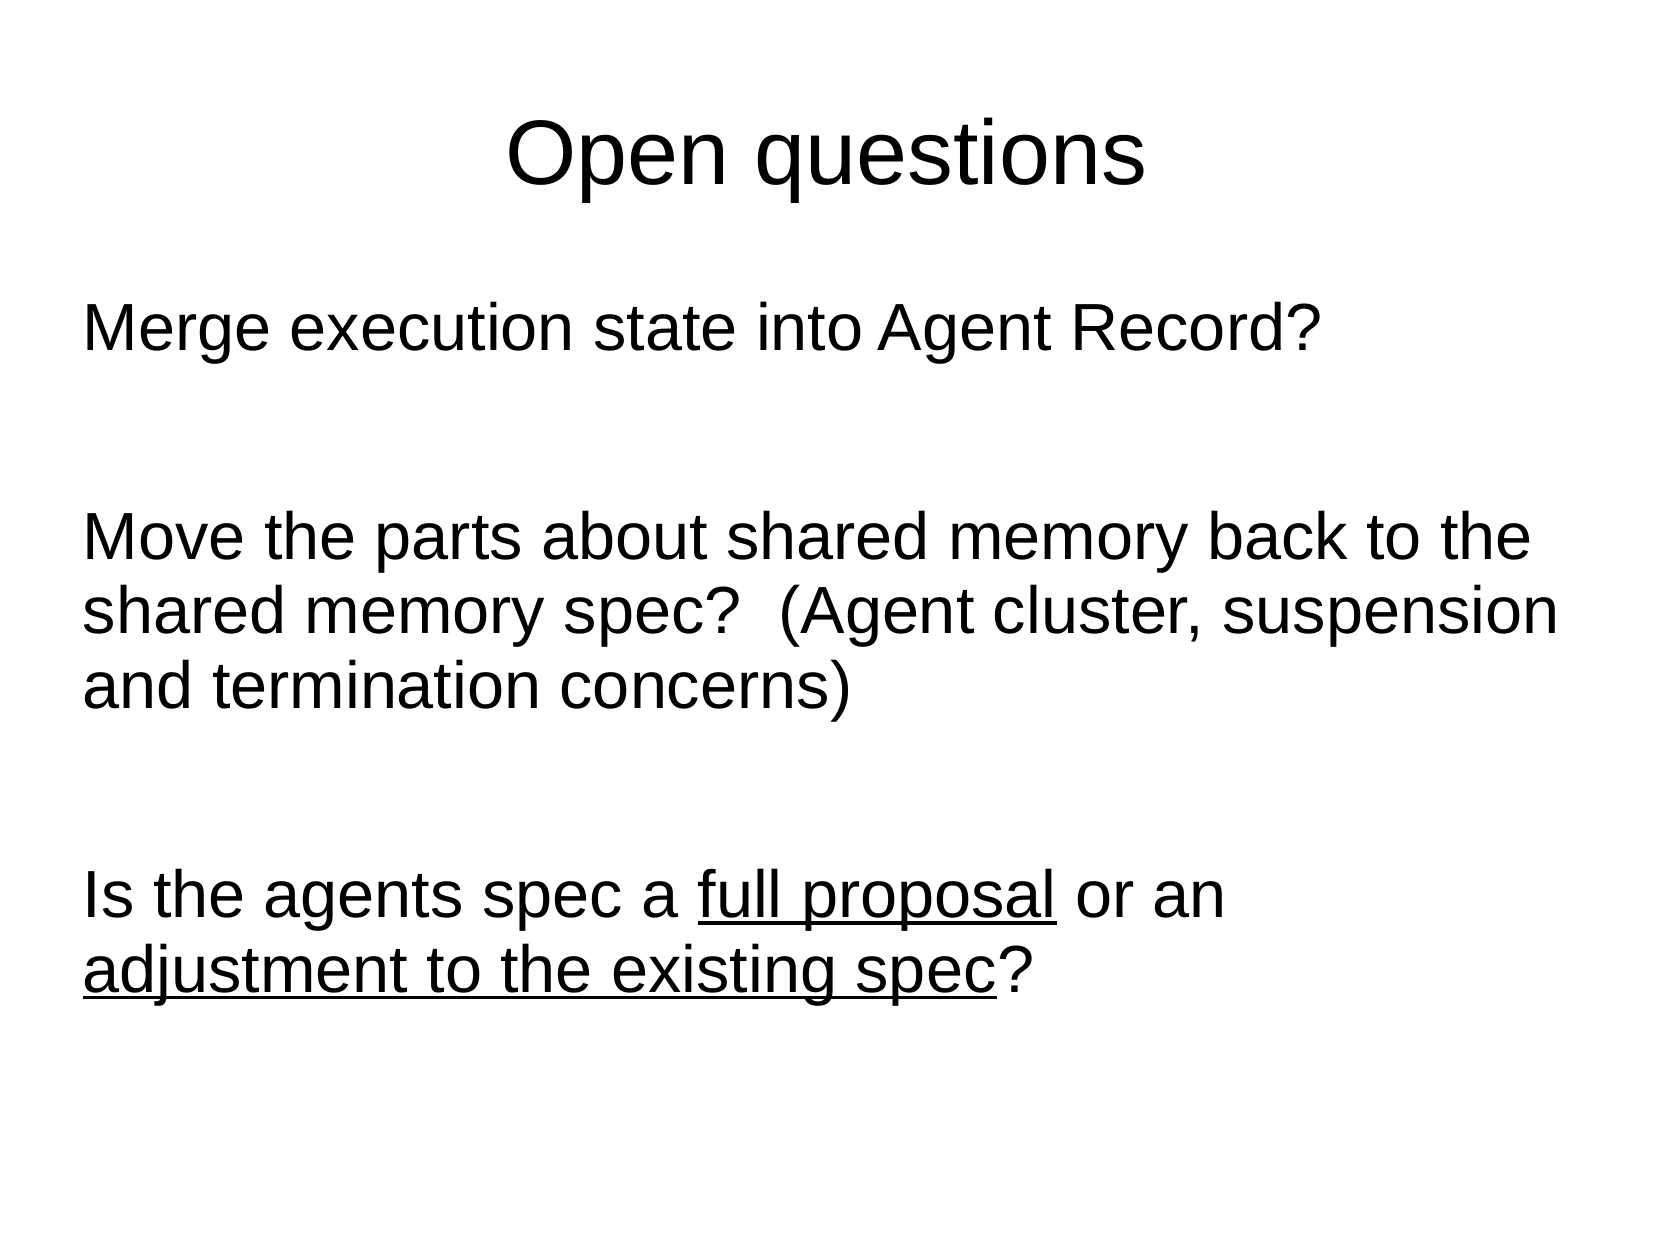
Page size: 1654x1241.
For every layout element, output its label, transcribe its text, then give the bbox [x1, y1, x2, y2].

list Merge execution state into Agent Record? Move the parts about shared memory back to the shared memory spec? (Agent cluster, suspension and termination concerns) Is the agents spec a full proposal or an adjustment to the existing spec? [82, 290, 1571, 1010]
title Open questions [82, 49, 1571, 257]
